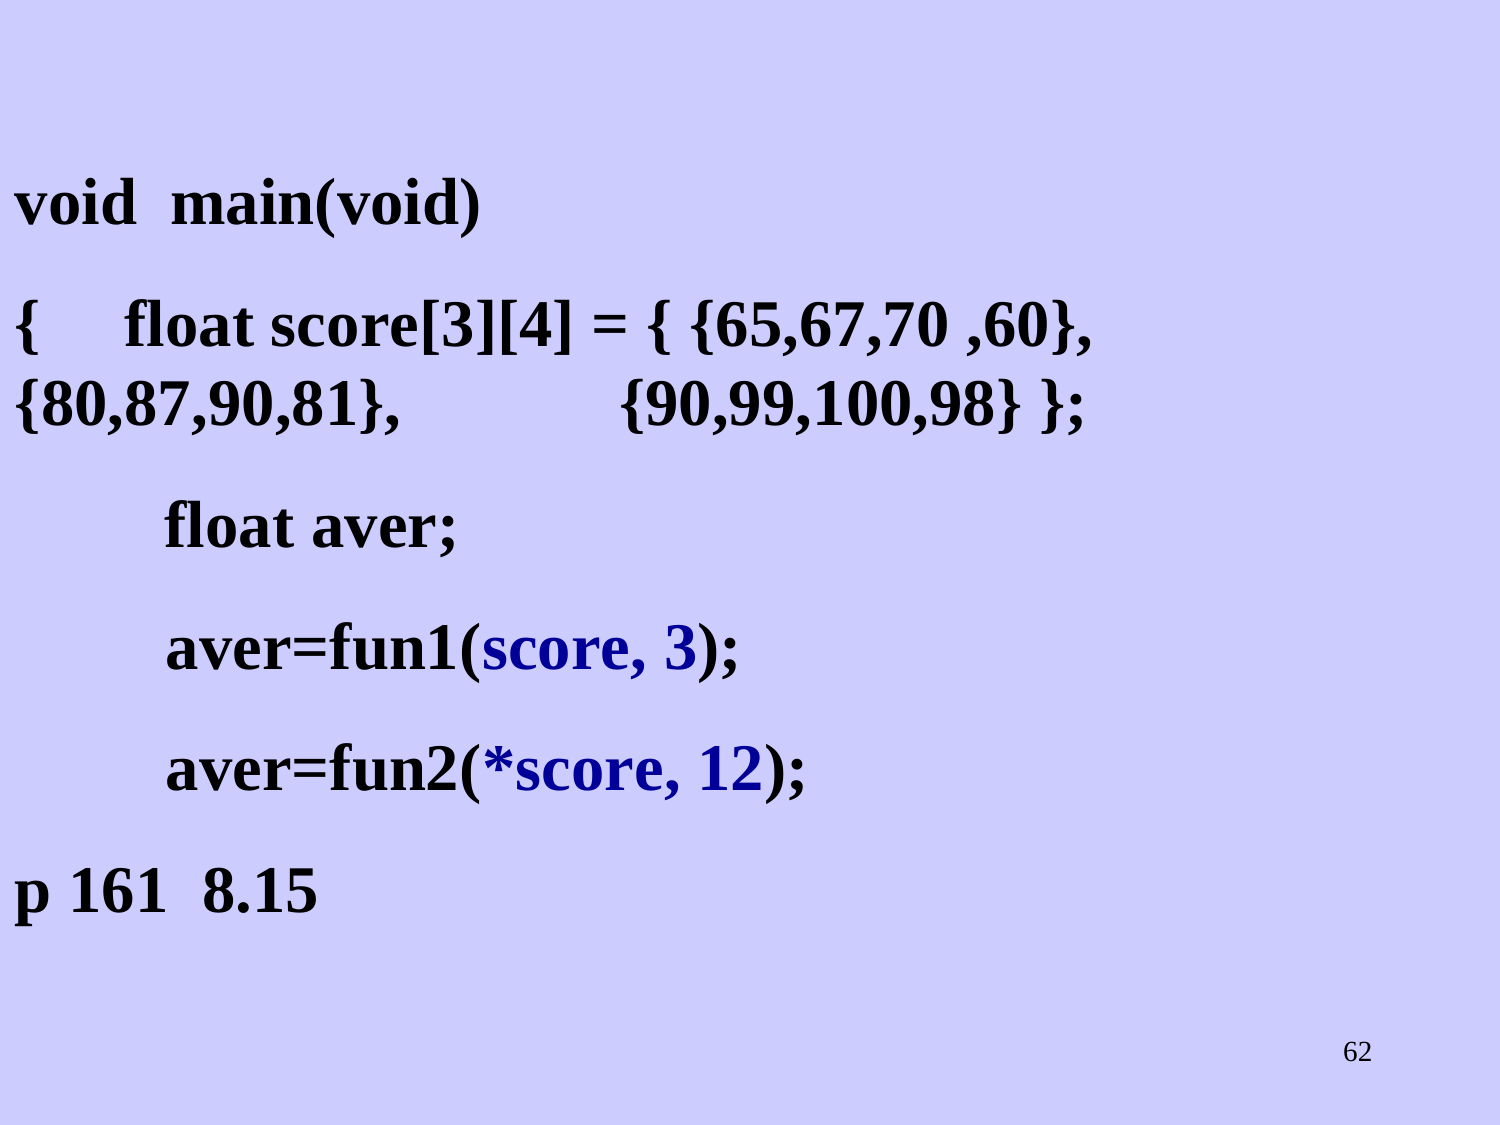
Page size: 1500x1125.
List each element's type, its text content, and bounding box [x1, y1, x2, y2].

text_box <编号> [1074, 1025, 1388, 1101]
text_box void main(void) { float score[3][4] = { {65,67,70 ,60}, {80,87,90,81}, {90,99,100,98} }; float aver; aver=fun1(score, 3); aver=fun2(*score, 12); p 161 8.15 [0, 149, 1500, 934]
